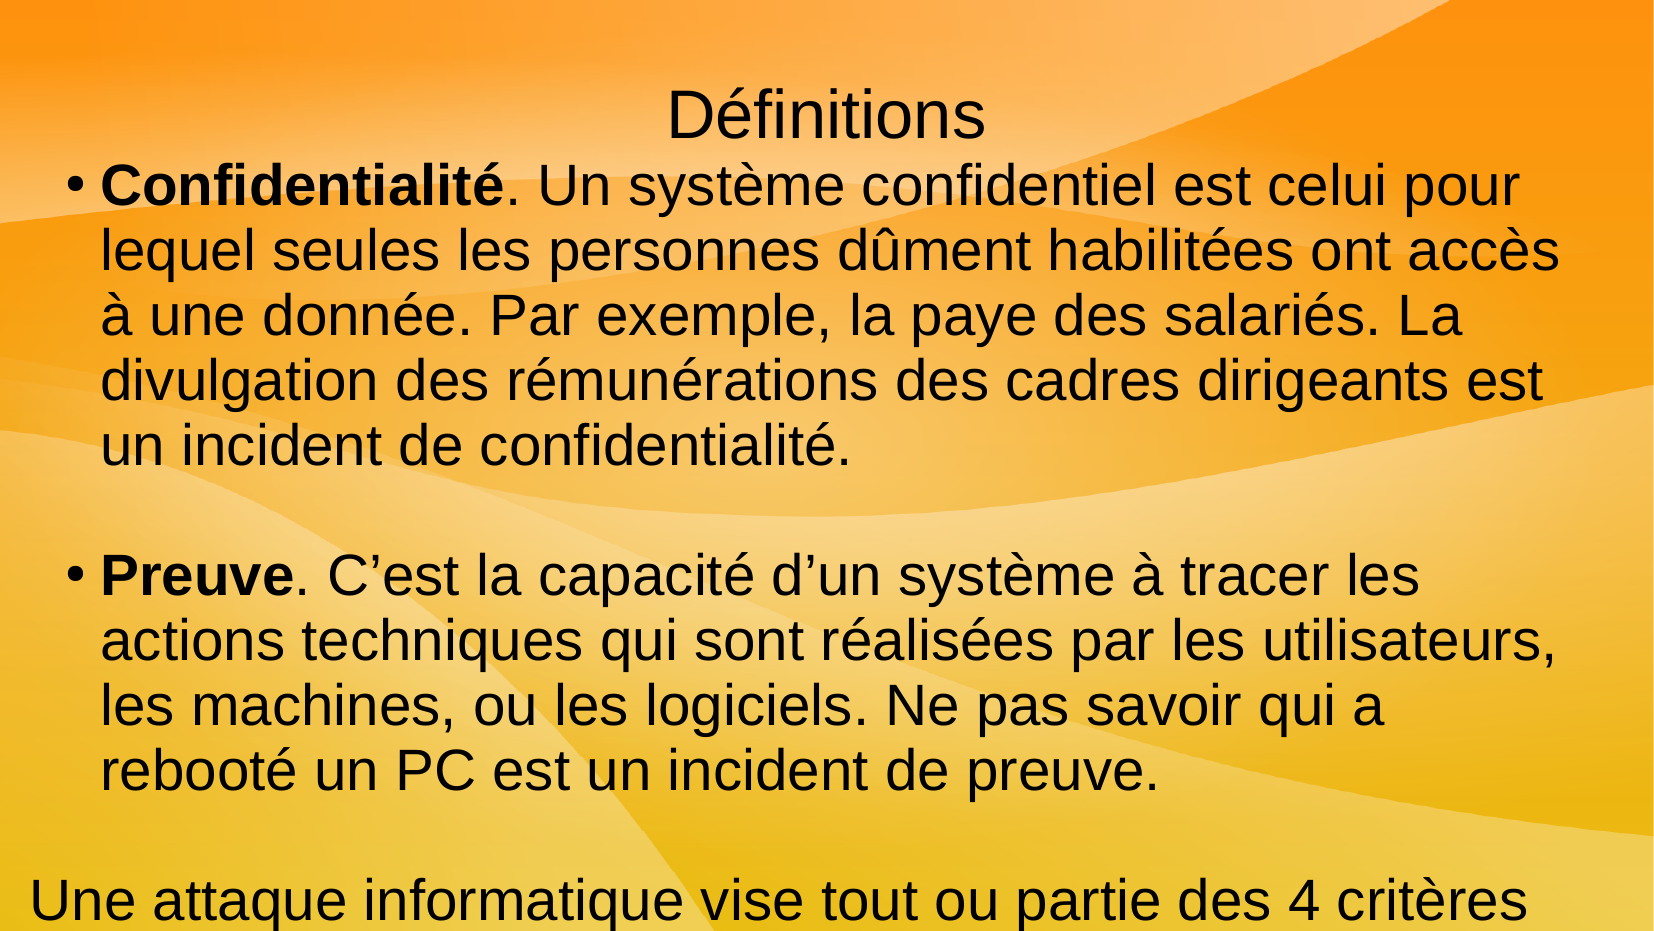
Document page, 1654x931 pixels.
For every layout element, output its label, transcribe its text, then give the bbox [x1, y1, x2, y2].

title Définitions [82, 37, 1571, 152]
subtitle Confidentialité. Un système confidentiel est celui pour lequel seules les personnes dûment habilitées ont accès à une donnée. Par exemple, la paye des salariés. La divulgation des rémunérations des cadres dirigeants est un incident de confidentialité. Preuve. C’est la capacité d’un système à tracer les actions techniques qui sont réalisées par les utilisateurs, les machines, ou les logiciels. Ne pas savoir qui a rebooté un PC est un incident de preuve. Une attaque informatique vise tout ou partie des 4 critères [29, 152, 1595, 931]
picture [0, 0, 1654, 931]
